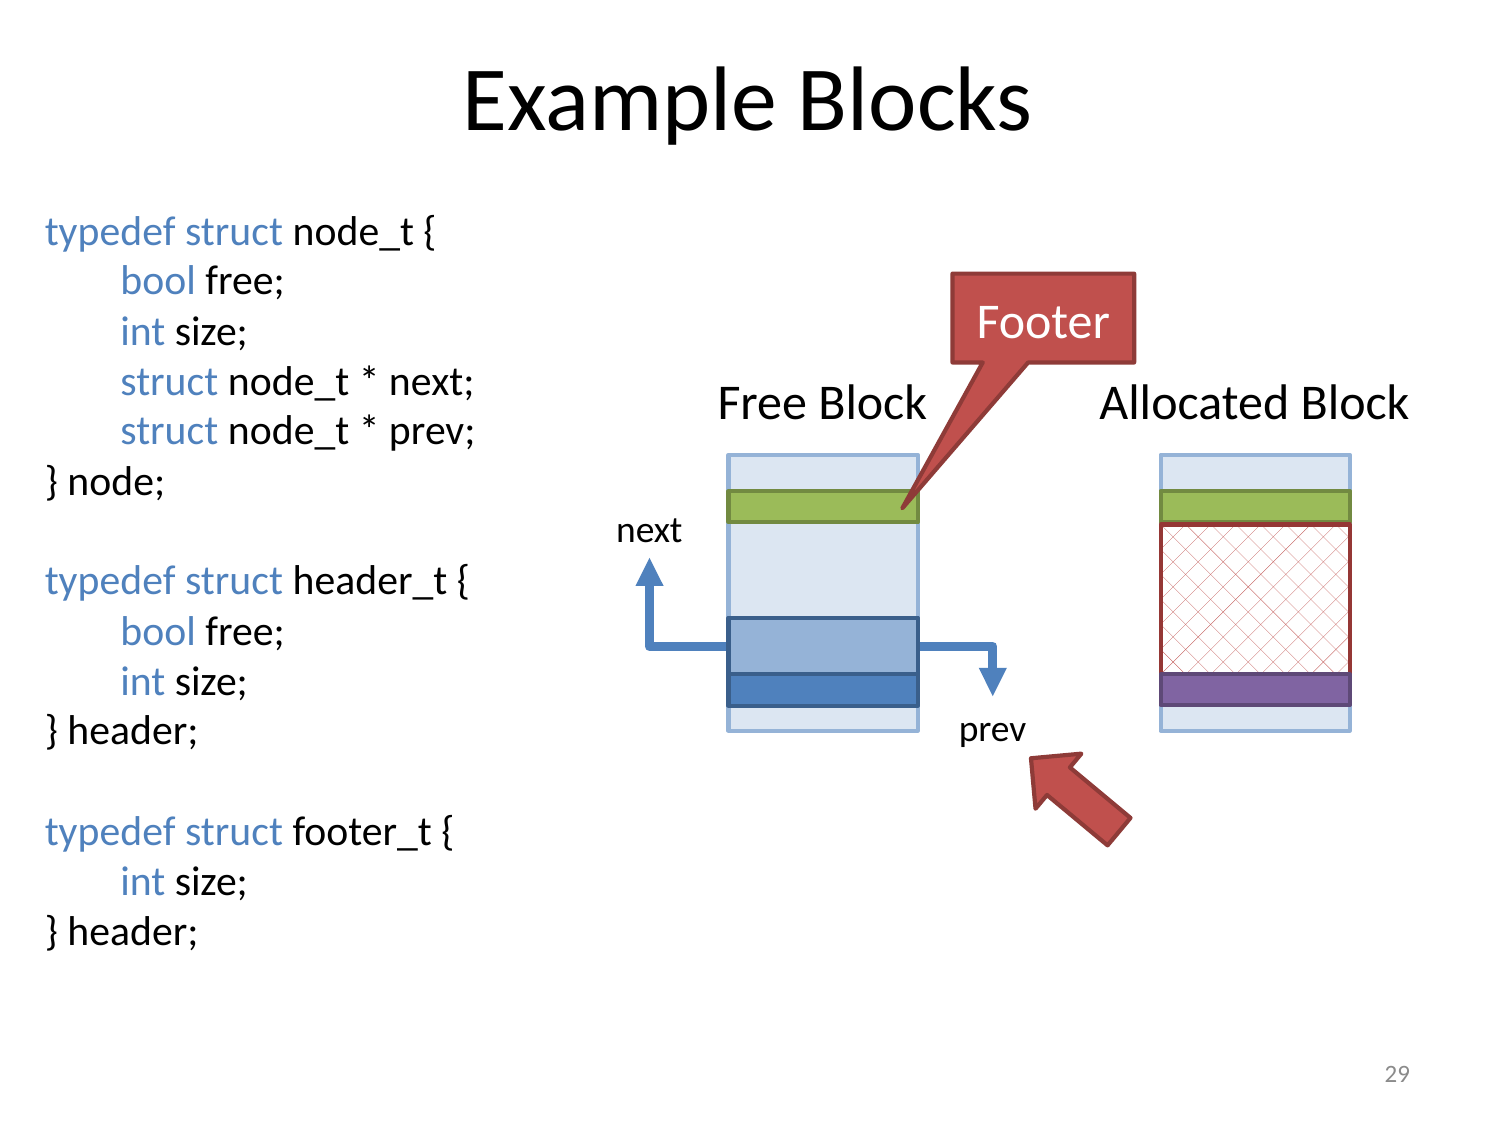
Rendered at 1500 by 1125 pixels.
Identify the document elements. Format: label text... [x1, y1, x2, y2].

text_box Allocated Block [1084, 362, 1425, 438]
text_box typedef struct node_t { bool free; int size; struct node_t * next; struct node_t * prev; } node; typedef struct header_t { bool free; int size; } header; typedef struct footer_t { int size; } header; [30, 195, 655, 1011]
text_box Free Block [702, 362, 943, 438]
title Example Blocks [7, 0, 1488, 188]
text_box [1030, 753, 1131, 846]
text_box next [601, 497, 698, 557]
slide_number <number> [1074, 1042, 1425, 1103]
text_box prev [944, 696, 1042, 756]
text_box [728, 454, 918, 731]
text_box Footer [902, 273, 1135, 509]
text_box [1160, 454, 1350, 731]
